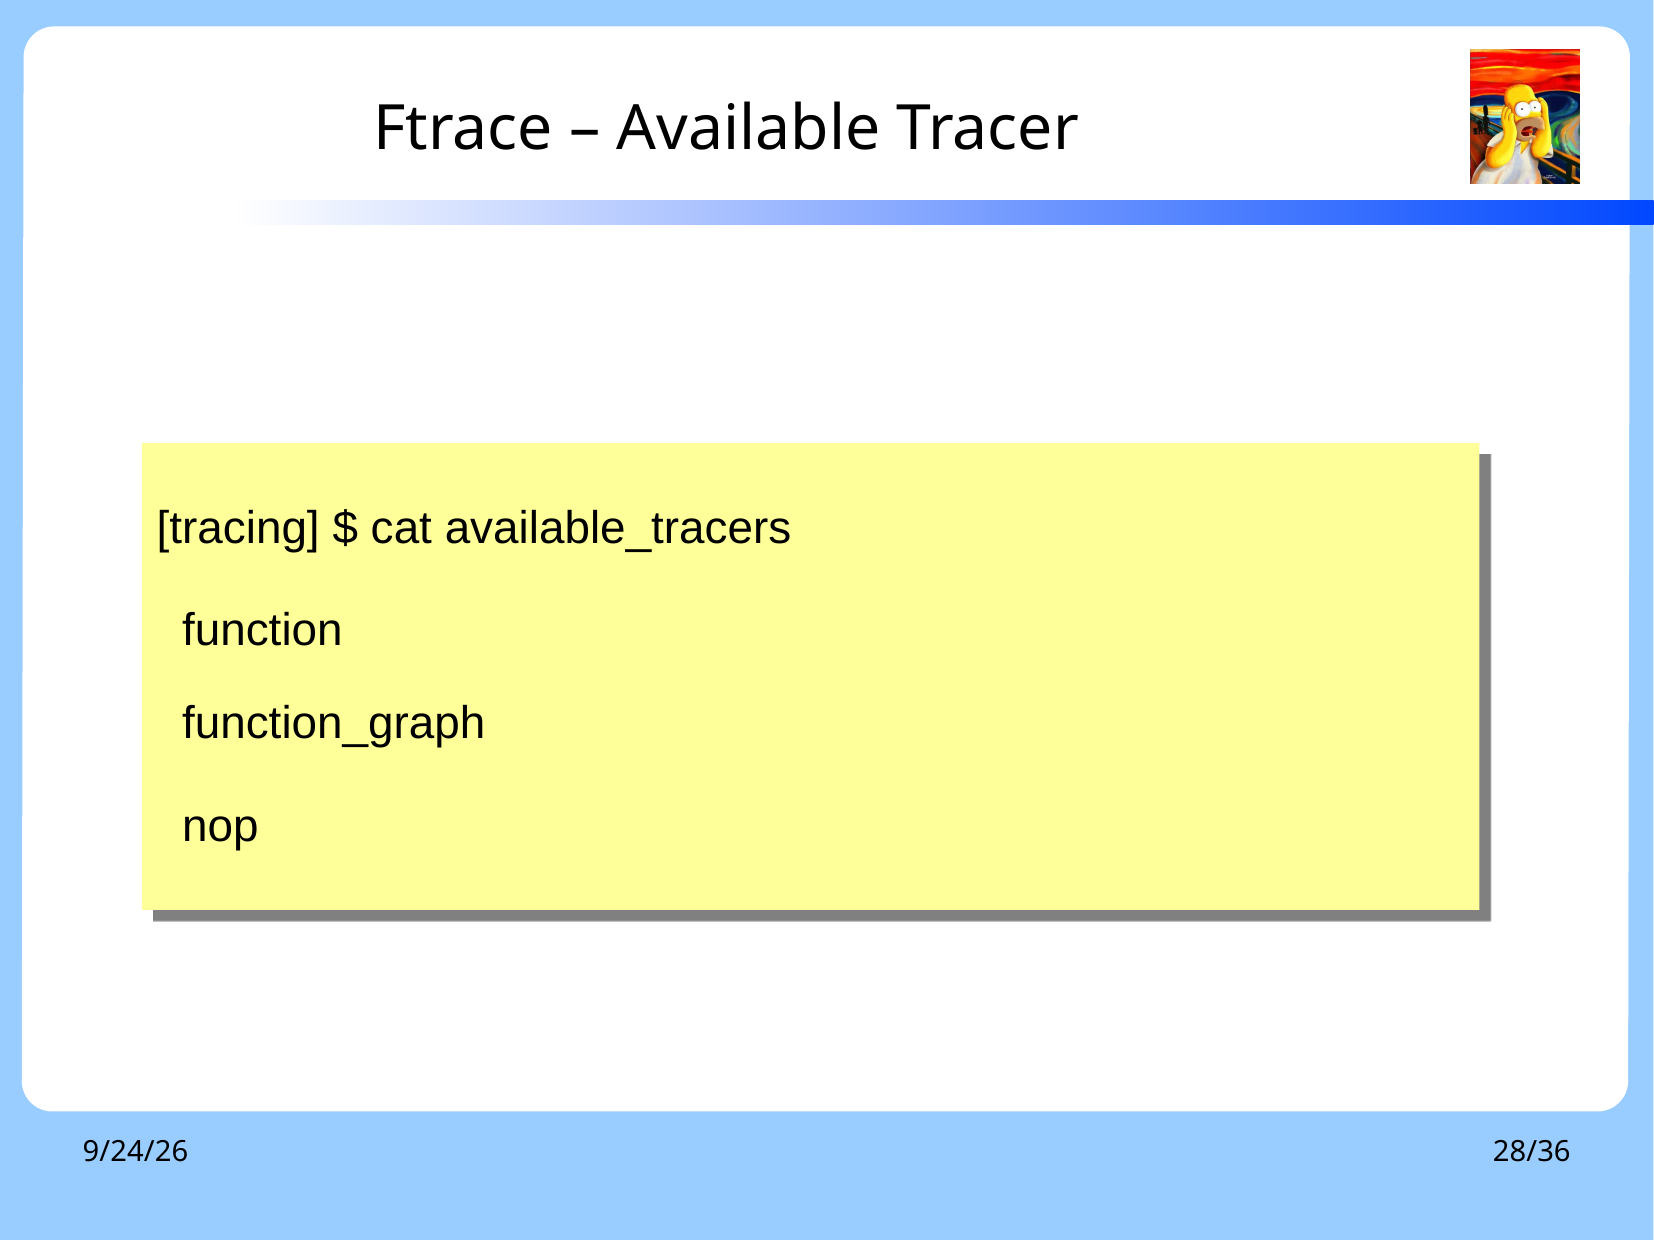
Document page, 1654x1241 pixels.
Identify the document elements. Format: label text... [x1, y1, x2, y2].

picture [1470, 49, 1580, 184]
text_box [tracing] $ cat available_tracers function function_graph nop [141, 443, 1480, 910]
title Ftrace – Available Tracer [82, 49, 1371, 201]
